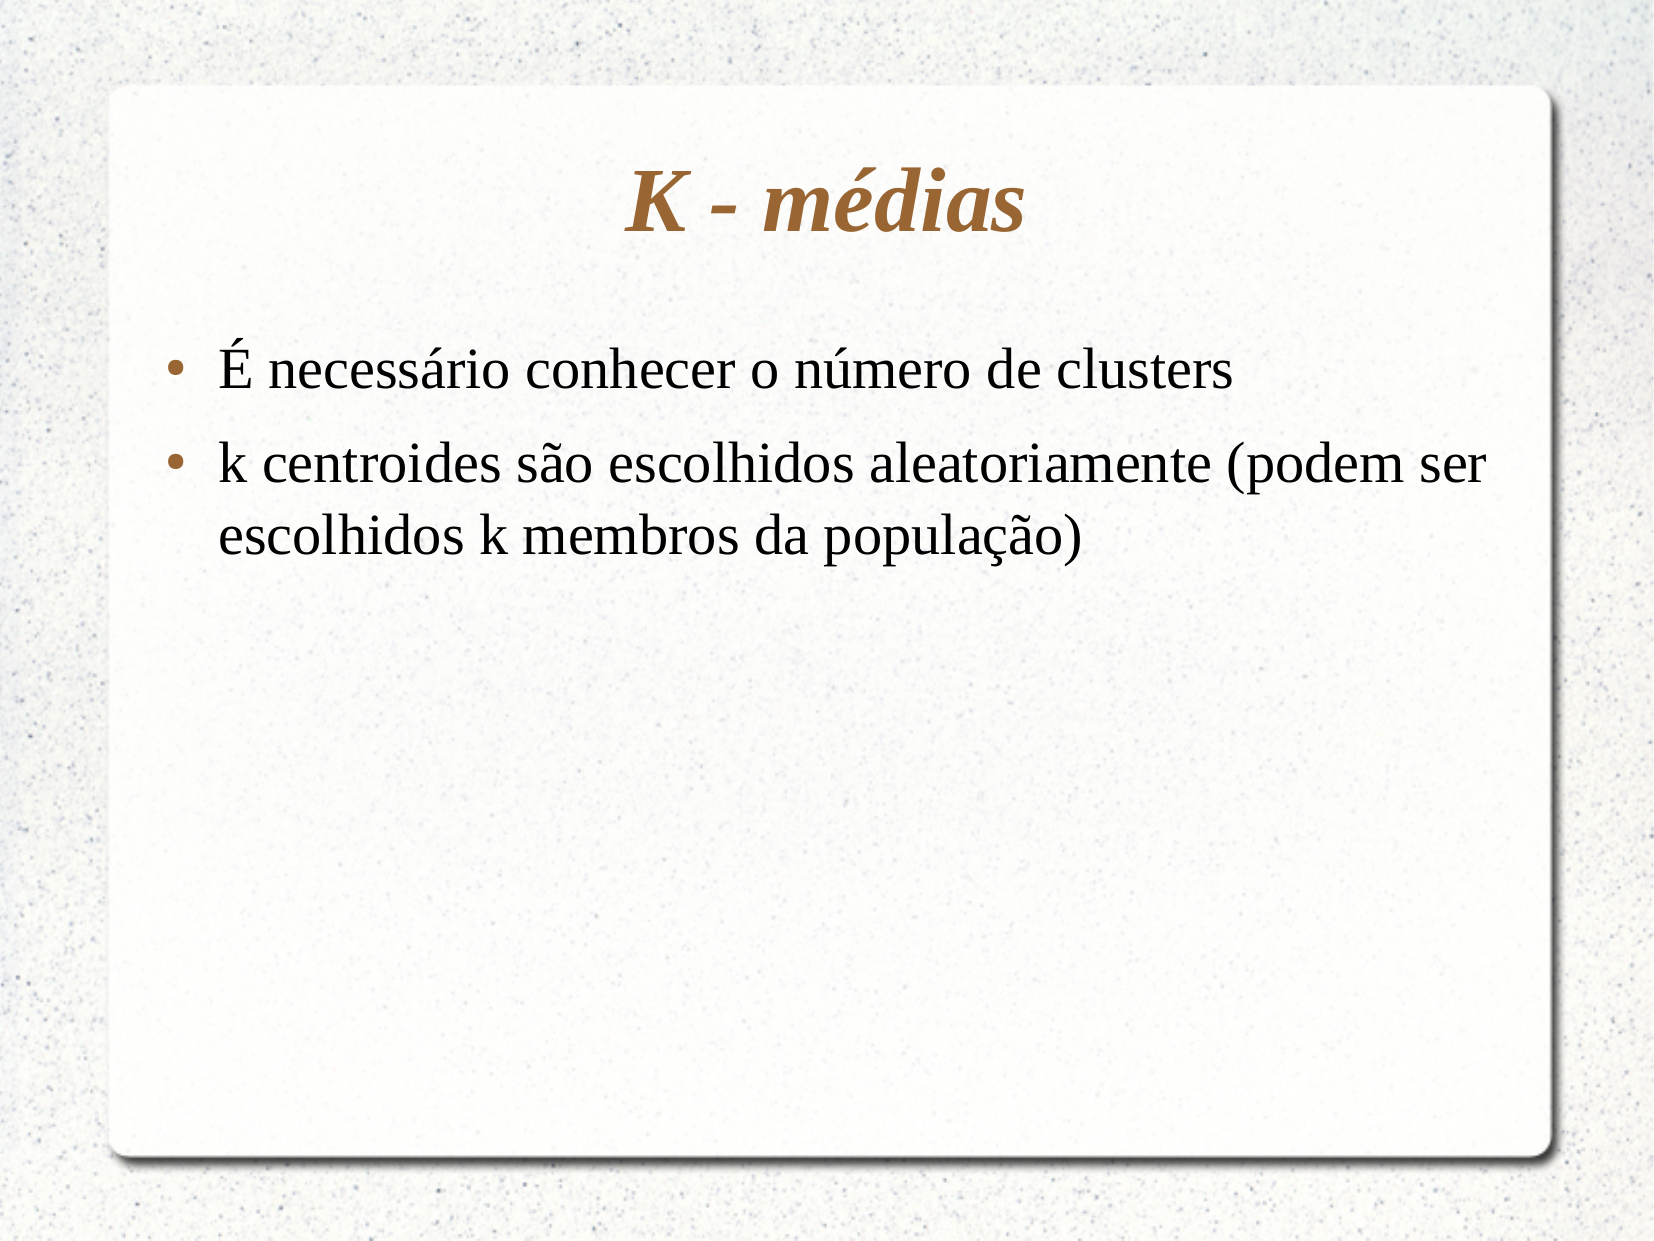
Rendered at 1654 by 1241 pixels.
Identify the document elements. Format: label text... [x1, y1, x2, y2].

list É necessário conhecer o número de clusters k centroides são escolhidos aleatoriamente (podem ser escolhidos k membros da população) [147, 336, 1506, 1241]
picture [0, 0, 1654, 1241]
title K - médias [118, 96, 1536, 304]
